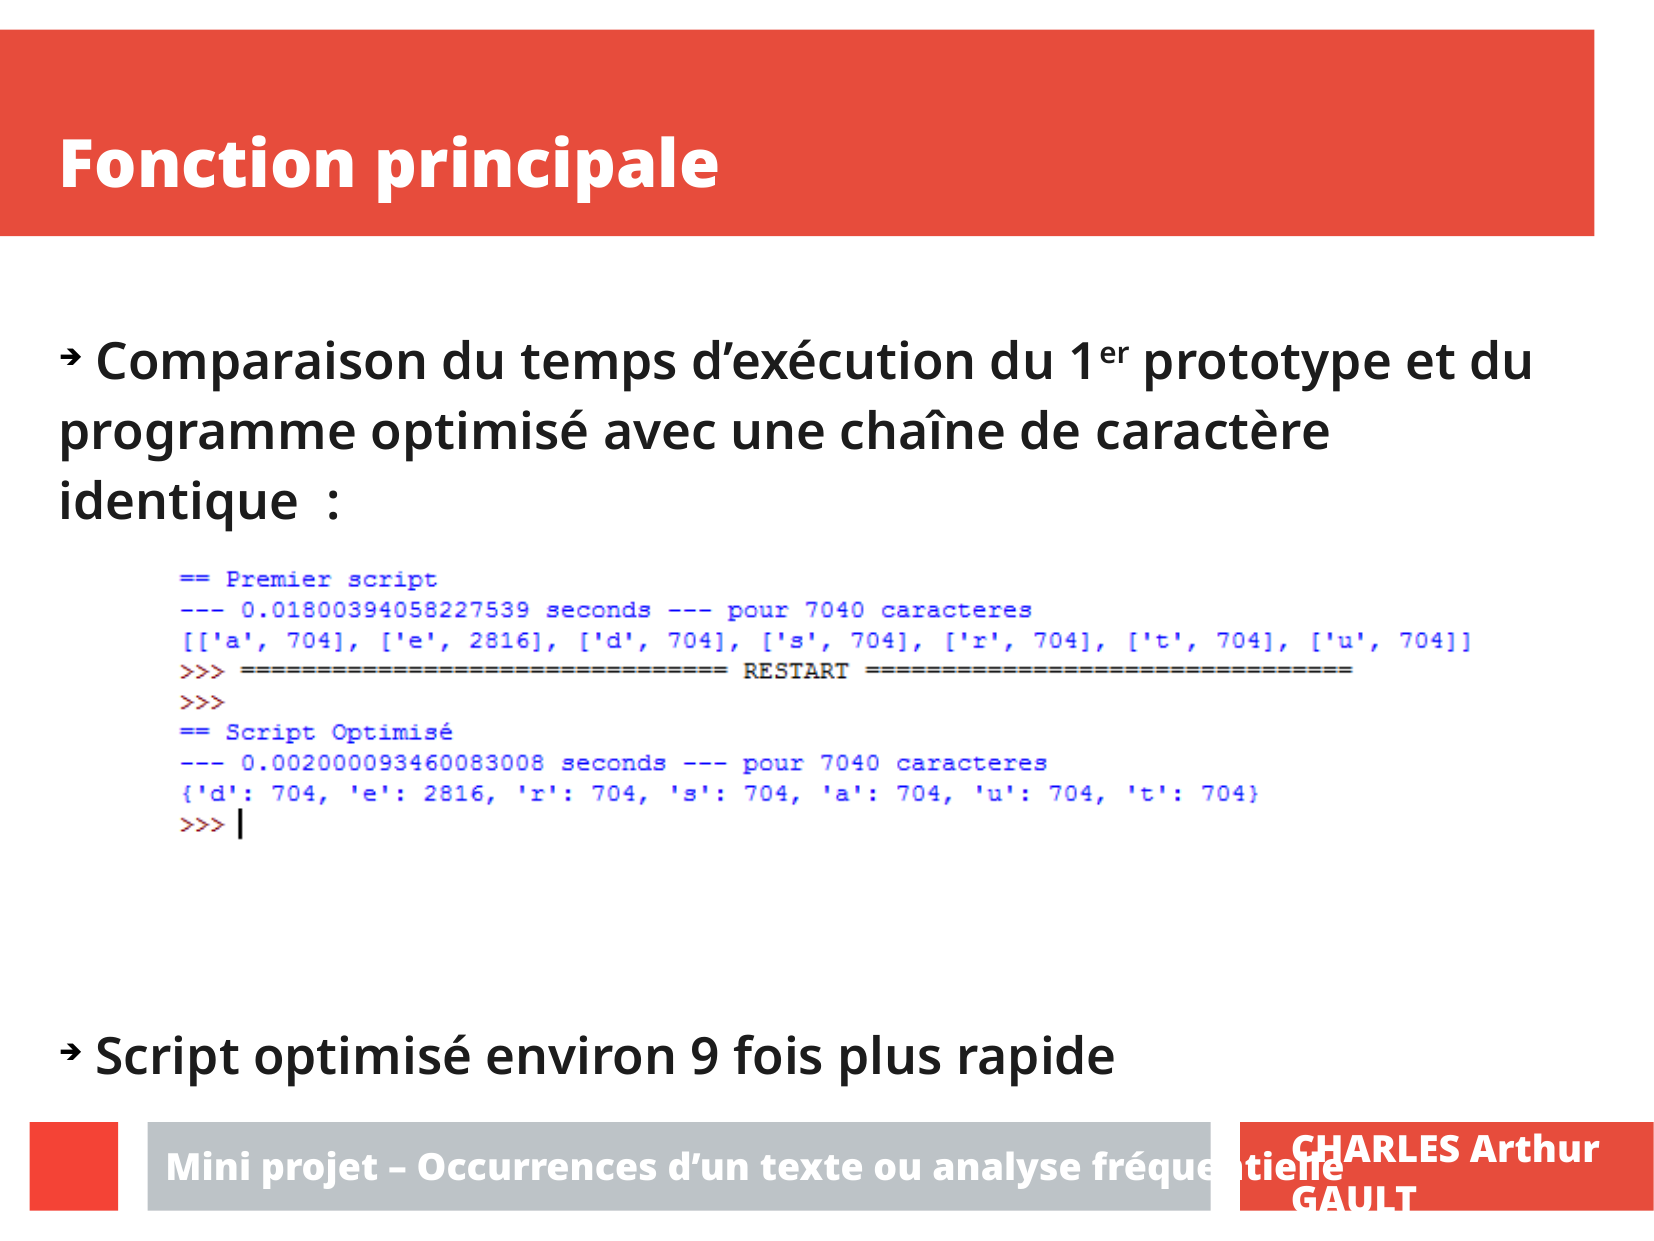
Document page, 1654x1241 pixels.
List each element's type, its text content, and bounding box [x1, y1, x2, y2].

title Fonction principale [59, 59, 1595, 207]
list Comparaison du temps d’exécution du 1er prototype et du programme optimisé avec une chaîne de caractère identique : Script optimisé environ 9 fois plus rapide [59, 324, 1565, 1093]
picture [174, 566, 1479, 851]
